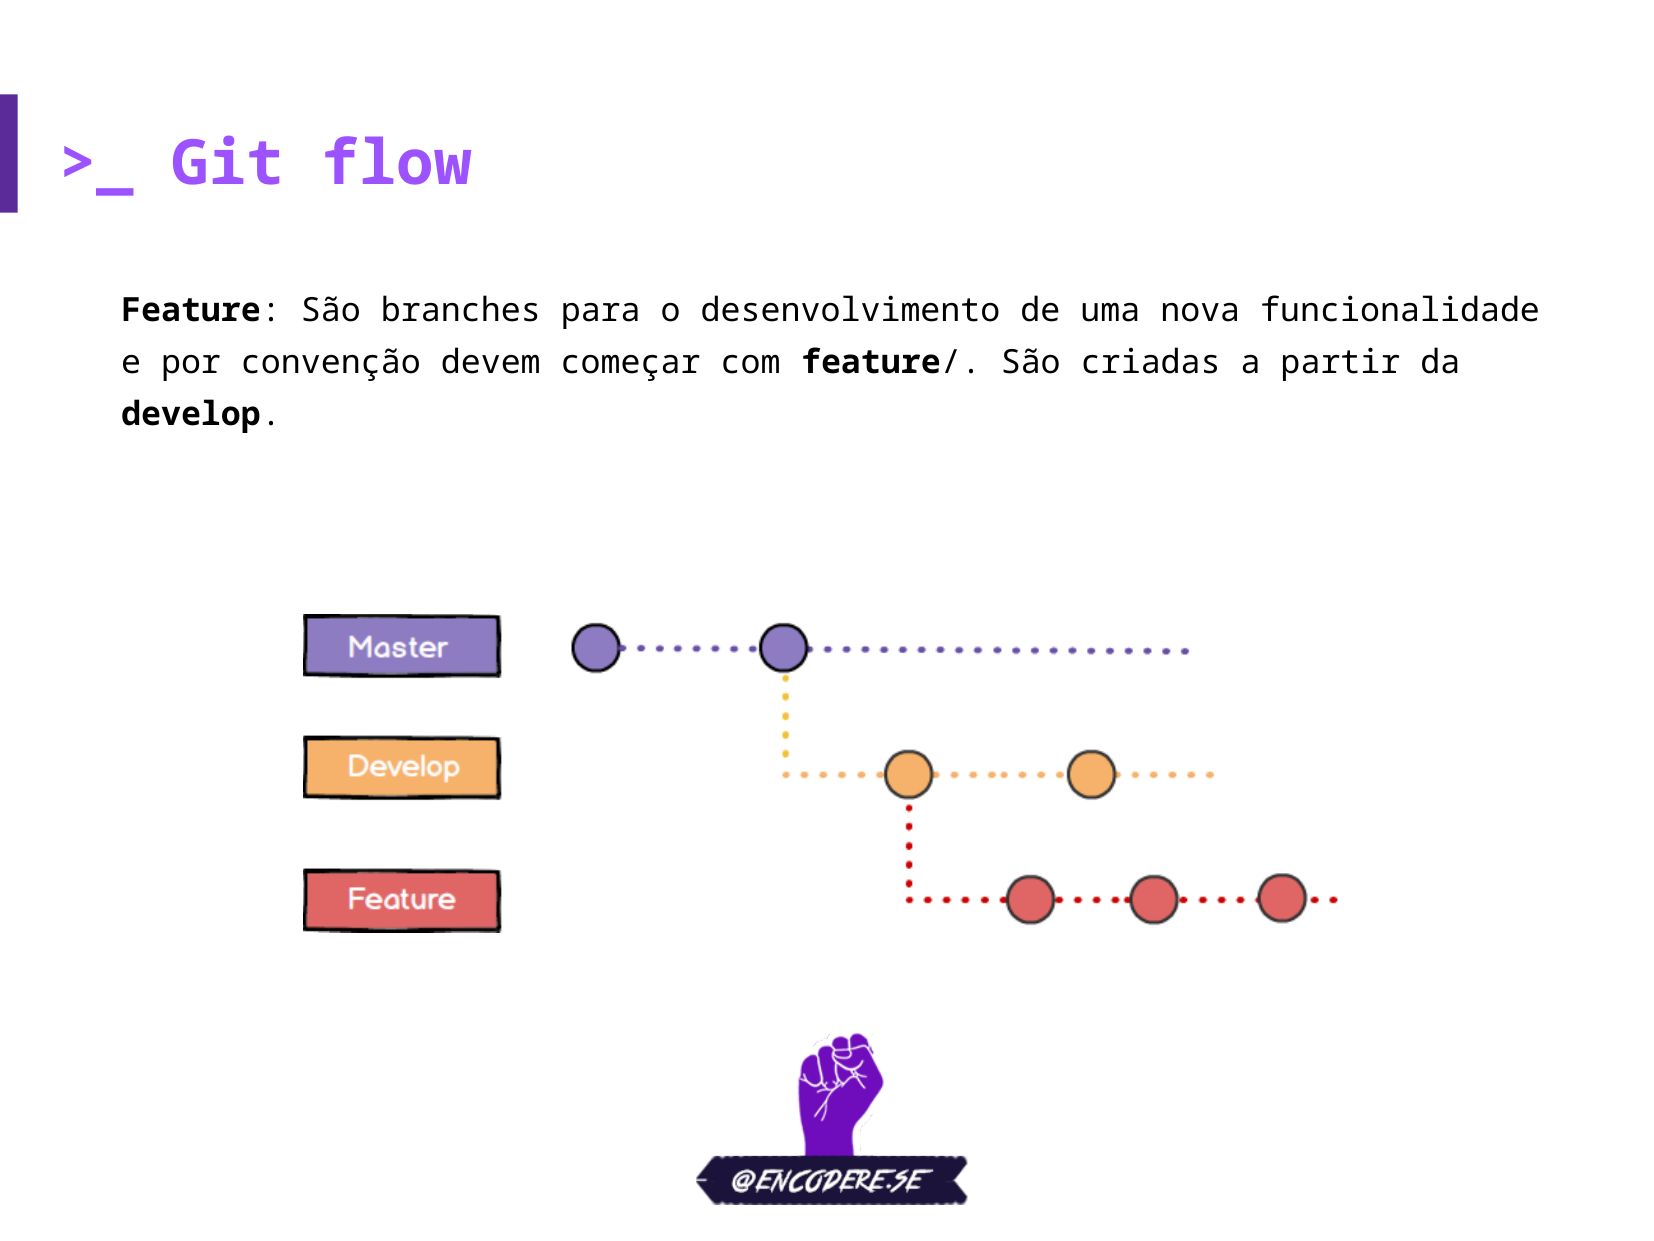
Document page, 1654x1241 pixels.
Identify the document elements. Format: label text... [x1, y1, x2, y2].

picture [303, 614, 1347, 933]
picture [696, 1027, 969, 1205]
text_box [0, 94, 18, 213]
title >_ Git flow [59, 118, 1489, 213]
text_box Feature: São branches para o desenvolvimento de uma nova funcionalidade e por convenção devem começar com feature/. São criadas a partir da develop. [70, 271, 1595, 429]
